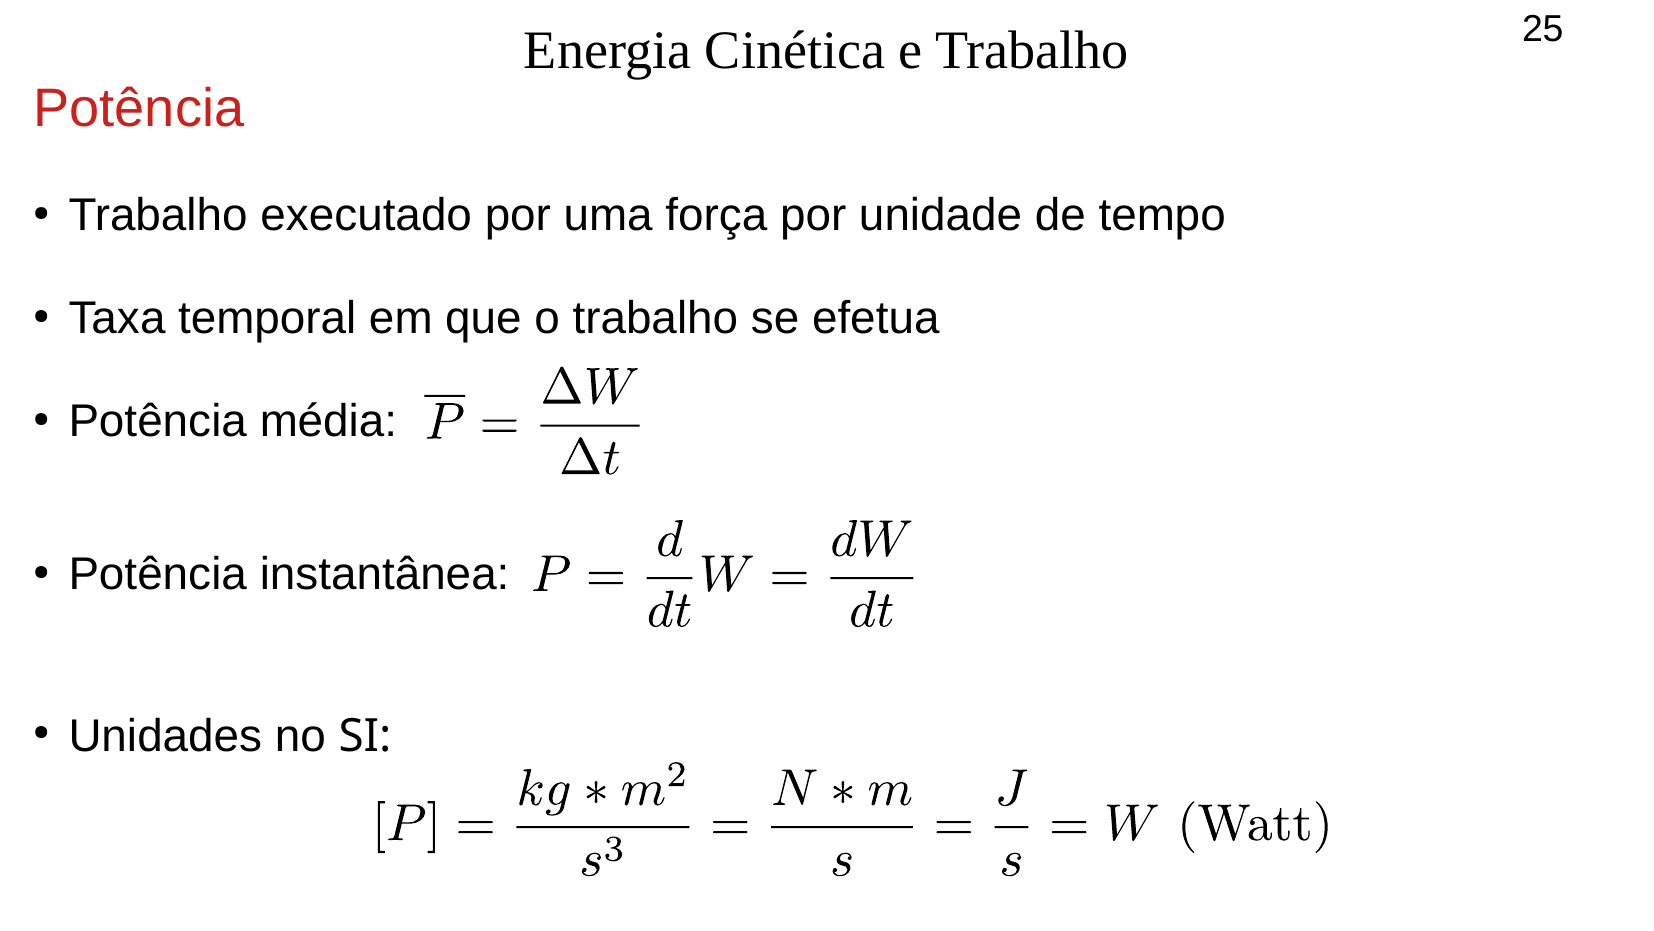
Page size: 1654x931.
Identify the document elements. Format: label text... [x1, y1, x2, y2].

text_box Energia Cinética e Trabalho [509, 0, 1145, 88]
text_box Potência Trabalho executado por uma força por unidade de tempo Taxa temporal em que o trabalho se efetua Potência média: Potência instantânea: Unidades no SI: [18, 70, 1615, 808]
picture [369, 760, 1330, 879]
picture [528, 518, 916, 630]
text_box <number> [1507, 0, 1654, 71]
picture [422, 364, 642, 477]
